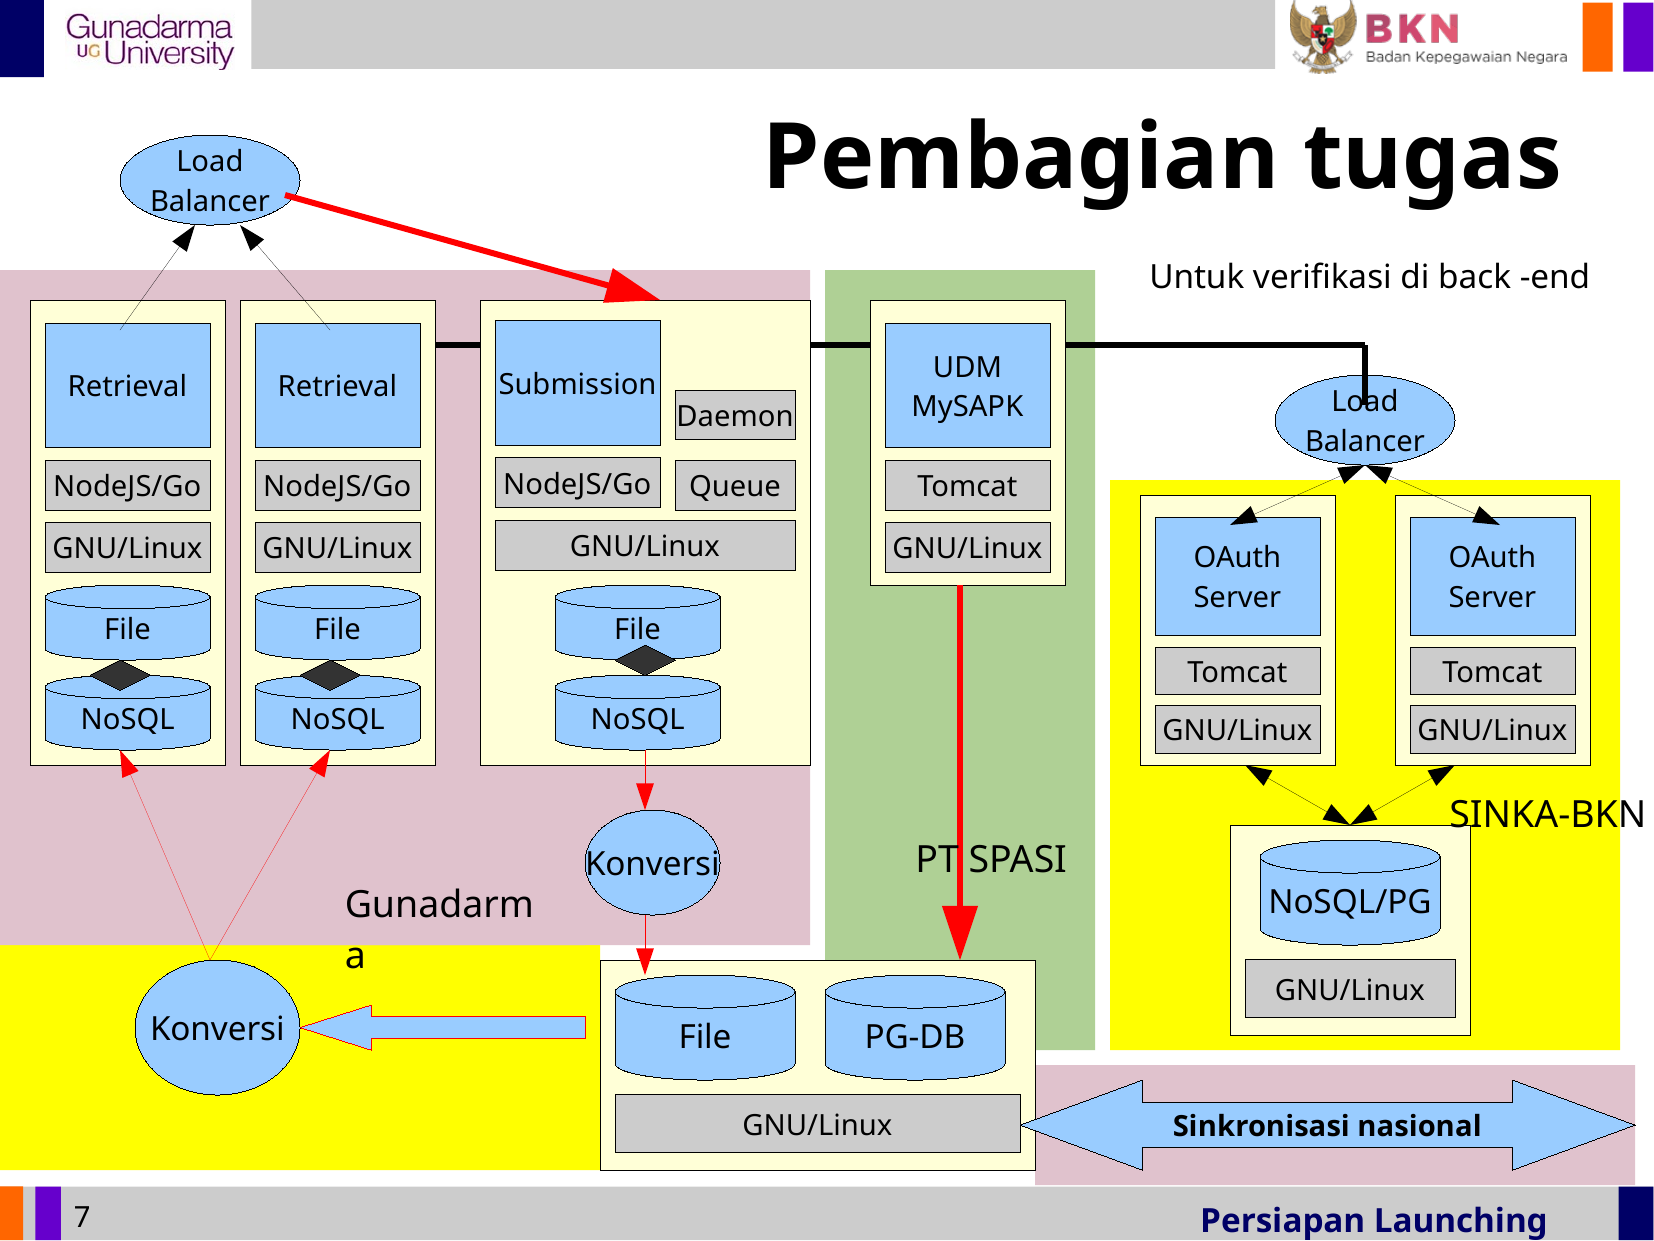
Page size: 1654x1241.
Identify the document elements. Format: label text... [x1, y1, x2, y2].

text_box File [555, 585, 721, 660]
text_box Konversi [135, 960, 301, 1096]
text_box File [255, 585, 421, 661]
text_box Sinkronisasi nasional [1020, 1080, 1636, 1171]
title Pembagian tugas [735, 43, 1591, 264]
text_box Load Balancer [120, 135, 301, 226]
text_box GNU/Linux [495, 520, 796, 571]
text_box GNU/Linux [45, 522, 211, 573]
text_box Tomcat [1410, 647, 1576, 695]
text_box Daemon [675, 390, 796, 440]
text_box GNU/Linux [885, 522, 1051, 573]
text_box Konversi [585, 810, 721, 916]
text_box OAuth Server [1410, 517, 1576, 636]
text_box NoSQL [555, 675, 721, 751]
text_box PG-DB [825, 975, 1006, 1081]
text_box Gunadarma [330, 870, 553, 931]
text_box GNU/Linux [1410, 705, 1576, 754]
text_box Untuk verifikasi di back -end [1134, 245, 1576, 301]
text_box Retrieval [255, 323, 421, 448]
text_box NoSQL/PG [1260, 840, 1441, 946]
picture [65, 0, 235, 70]
text_box GNU/Linux [255, 522, 421, 573]
text_box GNU/Linux [1245, 959, 1456, 1018]
text_box SINKA-BKN [1434, 780, 1654, 840]
text_box [1110, 480, 1621, 1051]
text_box Tomcat [885, 460, 1051, 511]
text_box Retrieval [45, 323, 211, 448]
text_box NodeJS/Go [495, 457, 661, 508]
text_box Load Balancer [1275, 375, 1456, 465]
text_box [0, 270, 1636, 1186]
text_box PT SPASI [900, 825, 1081, 885]
text_box File [615, 975, 796, 1081]
text_box NoSQL [45, 675, 211, 751]
text_box Submission [495, 320, 661, 446]
picture [1290, 0, 1567, 43]
text_box UDM MySAPK [885, 323, 1051, 448]
text_box OAuth Server [1155, 517, 1321, 636]
text_box GNU/Linux [1155, 705, 1321, 754]
text_box File [45, 585, 211, 661]
text_box GNU/Linux [615, 1094, 1021, 1153]
text_box [568, 270, 612, 282]
text_box Queue [675, 460, 796, 511]
text_box Tomcat [1155, 647, 1321, 695]
text_box NodeJS/Go [255, 460, 421, 511]
text_box NodeJS/Go [45, 460, 211, 511]
text_box NoSQL [255, 675, 421, 751]
